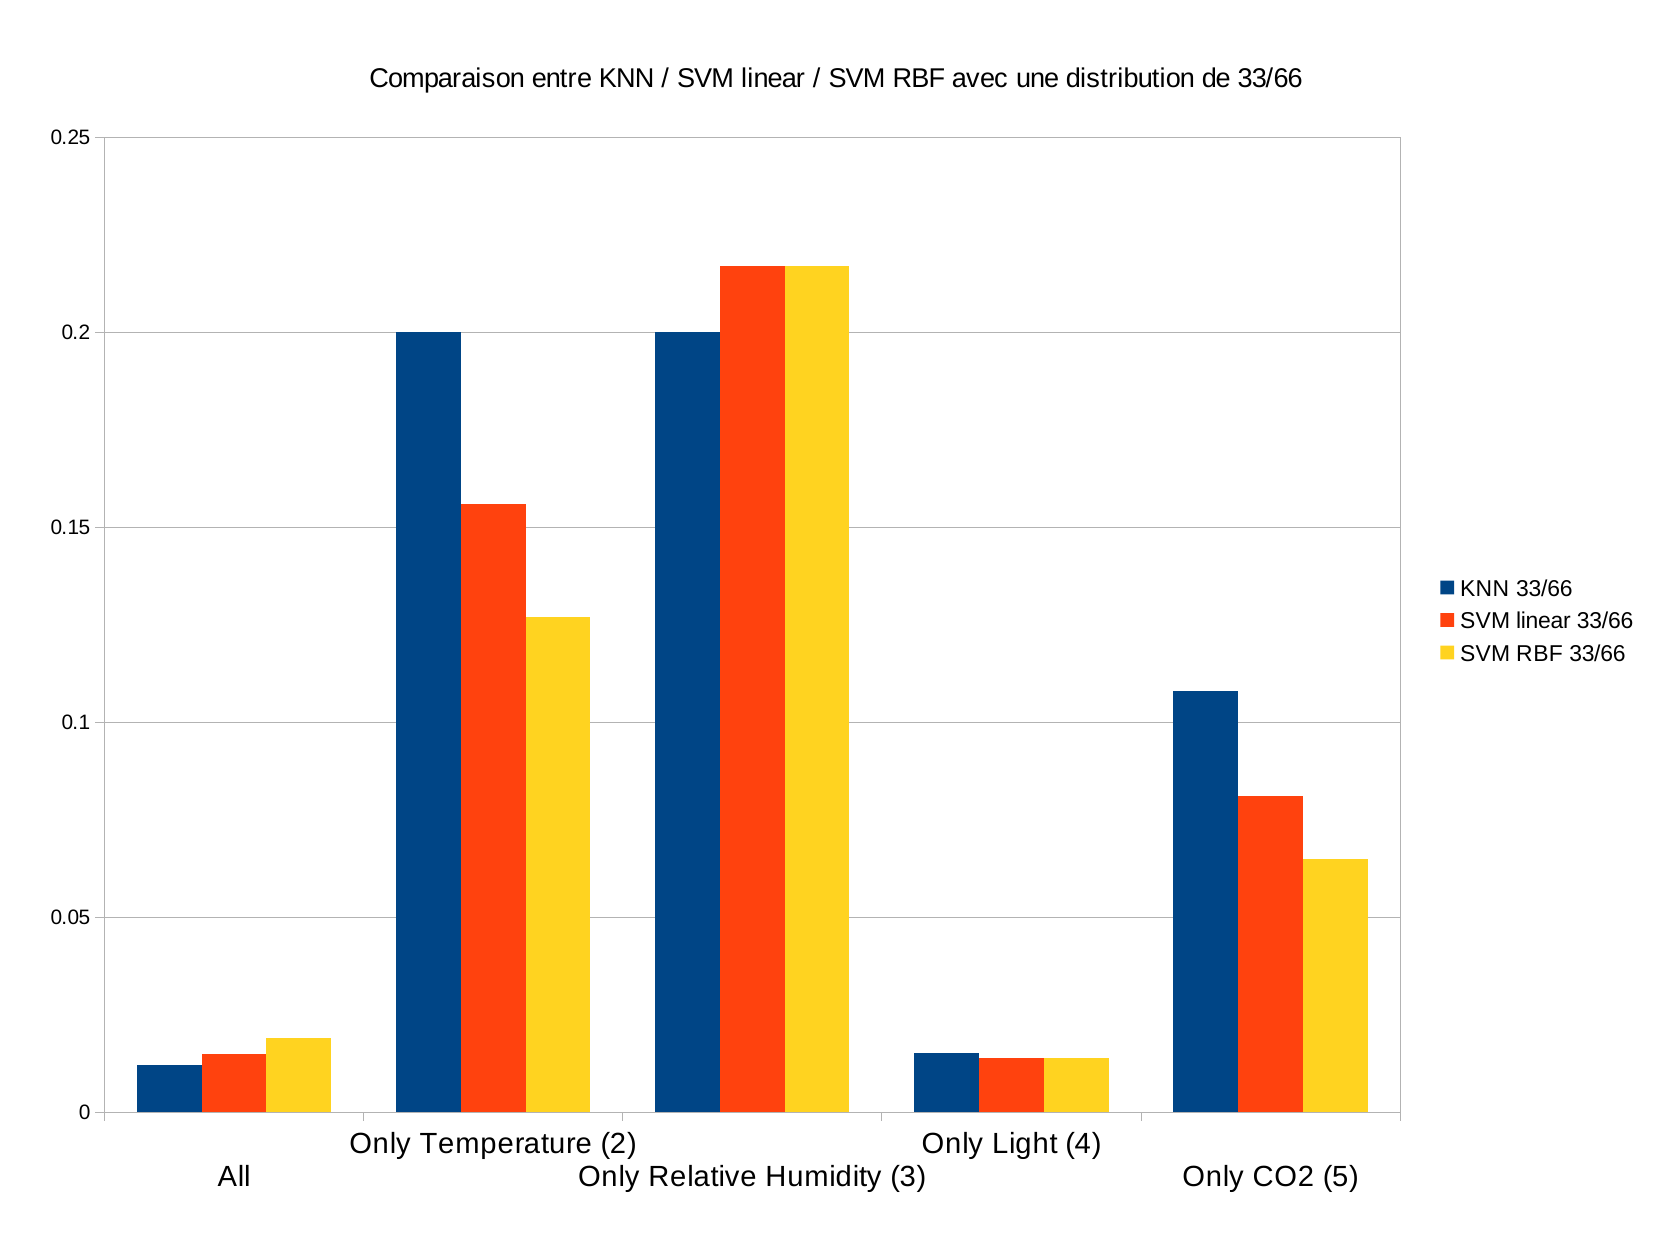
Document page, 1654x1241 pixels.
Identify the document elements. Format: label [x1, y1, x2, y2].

chart [17, 23, 1654, 1217]
